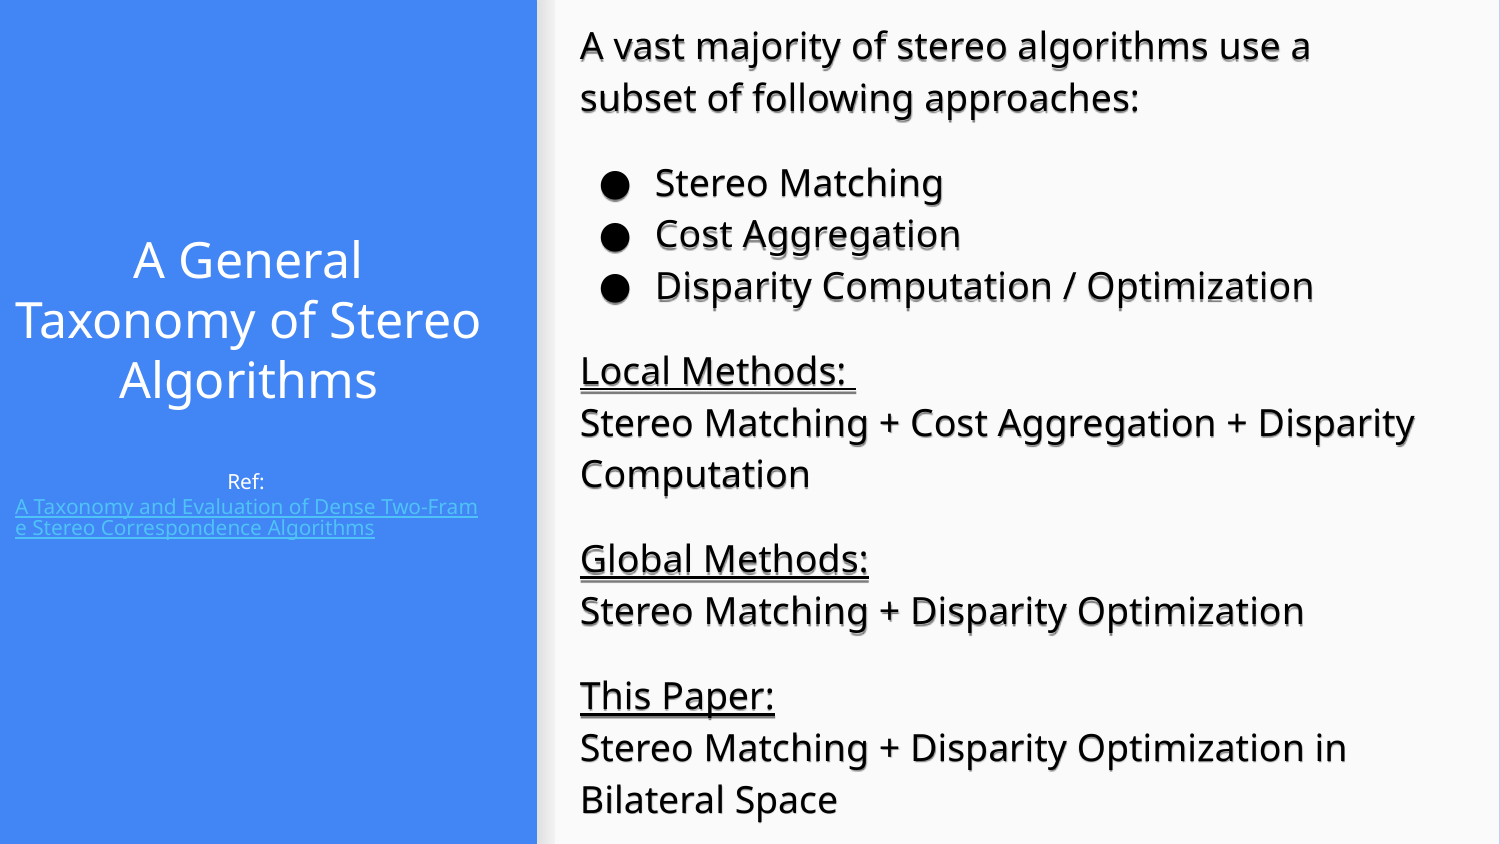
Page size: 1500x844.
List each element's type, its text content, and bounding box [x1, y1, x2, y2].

title A General Taxonomy of Stereo Algorithms Ref: A Taxonomy and Evaluation of Dense Two-Frame Stereo Correspondence Algorithms [0, 177, 498, 573]
list A vast majority of stereo algorithms use a subset of following approaches: Stereo Matching Cost Aggregation Disparity Computation / Optimization Local Methods: Stereo Matching + Cost Aggregation + Disparity Computation Global Methods: Stereo Matching + Disparity Optimization This Paper: Stereo Matching + Disparity Optimization in Bilateral Space [565, 0, 1453, 844]
